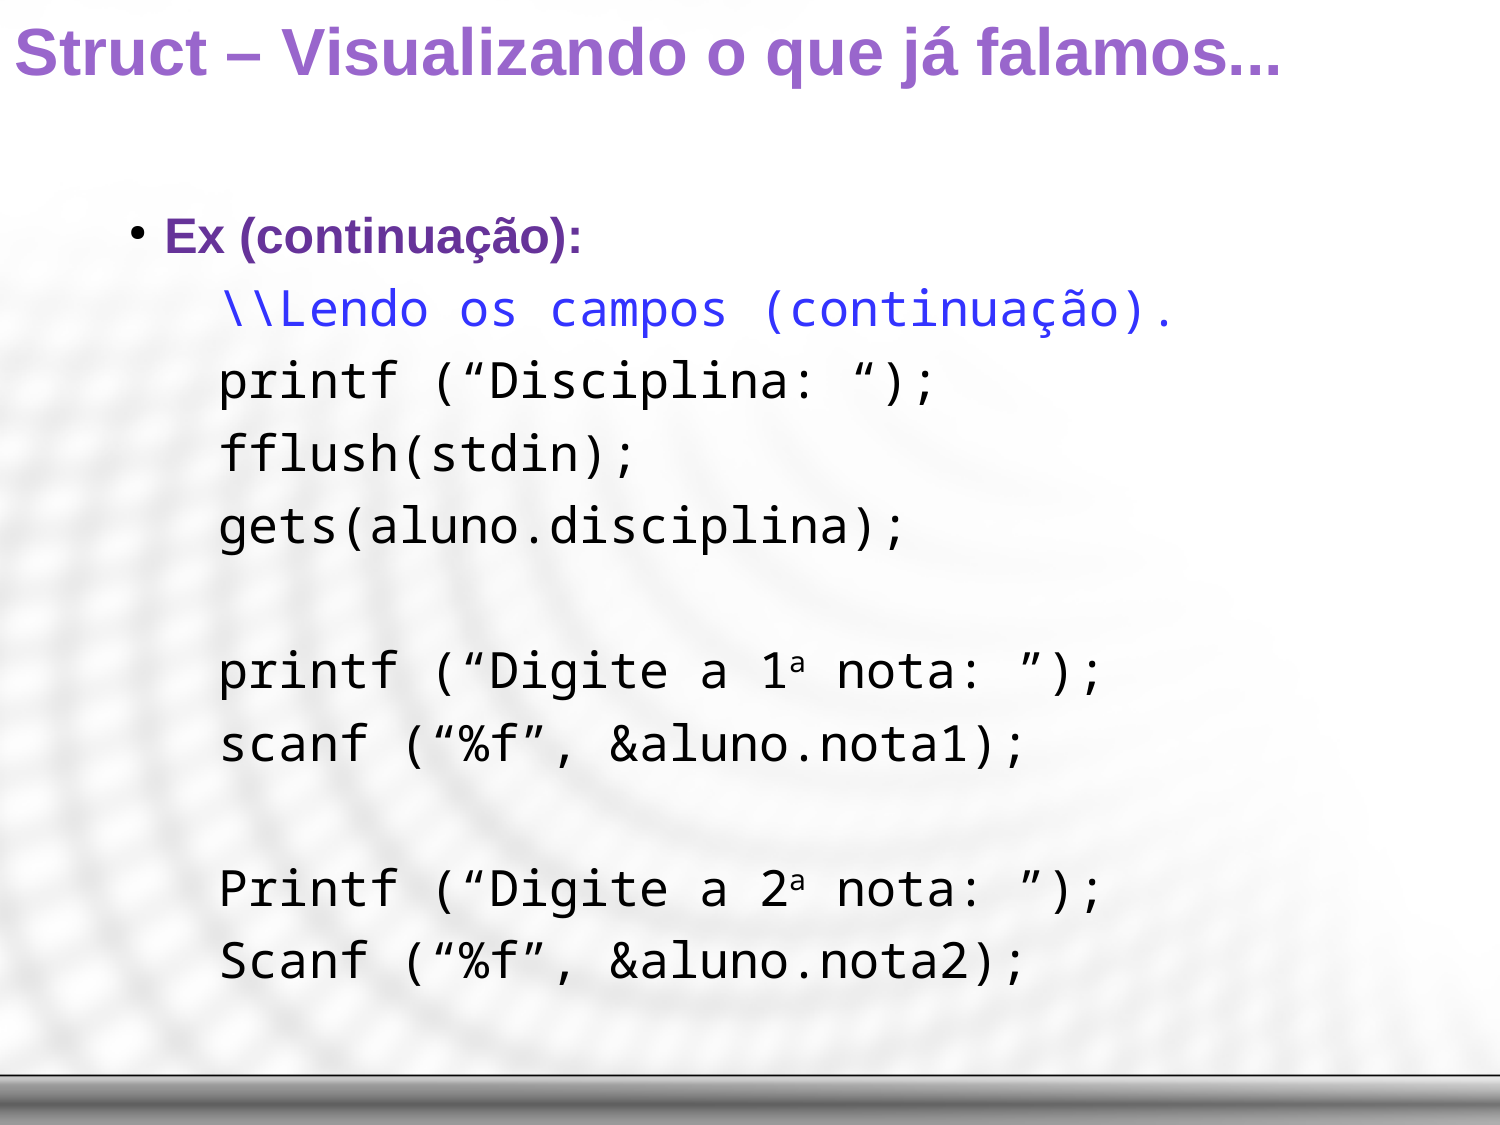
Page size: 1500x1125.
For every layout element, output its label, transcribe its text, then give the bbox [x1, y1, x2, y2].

picture [0, 0, 1500, 1125]
list Ex (continuação): \\Lendo os campos (continuação). printf (“Disciplina: “); fflush(stdin); gets(aluno.disciplina); printf (“Digite a 1a nota: ”); scanf (“%f”, &aluno.nota1); Printf (“Digite a 2a nota: ”); Scanf (“%f”, &aluno.nota2); [58, 196, 1442, 1036]
title Struct – Visualizando o que já falamos... [0, 0, 1353, 102]
